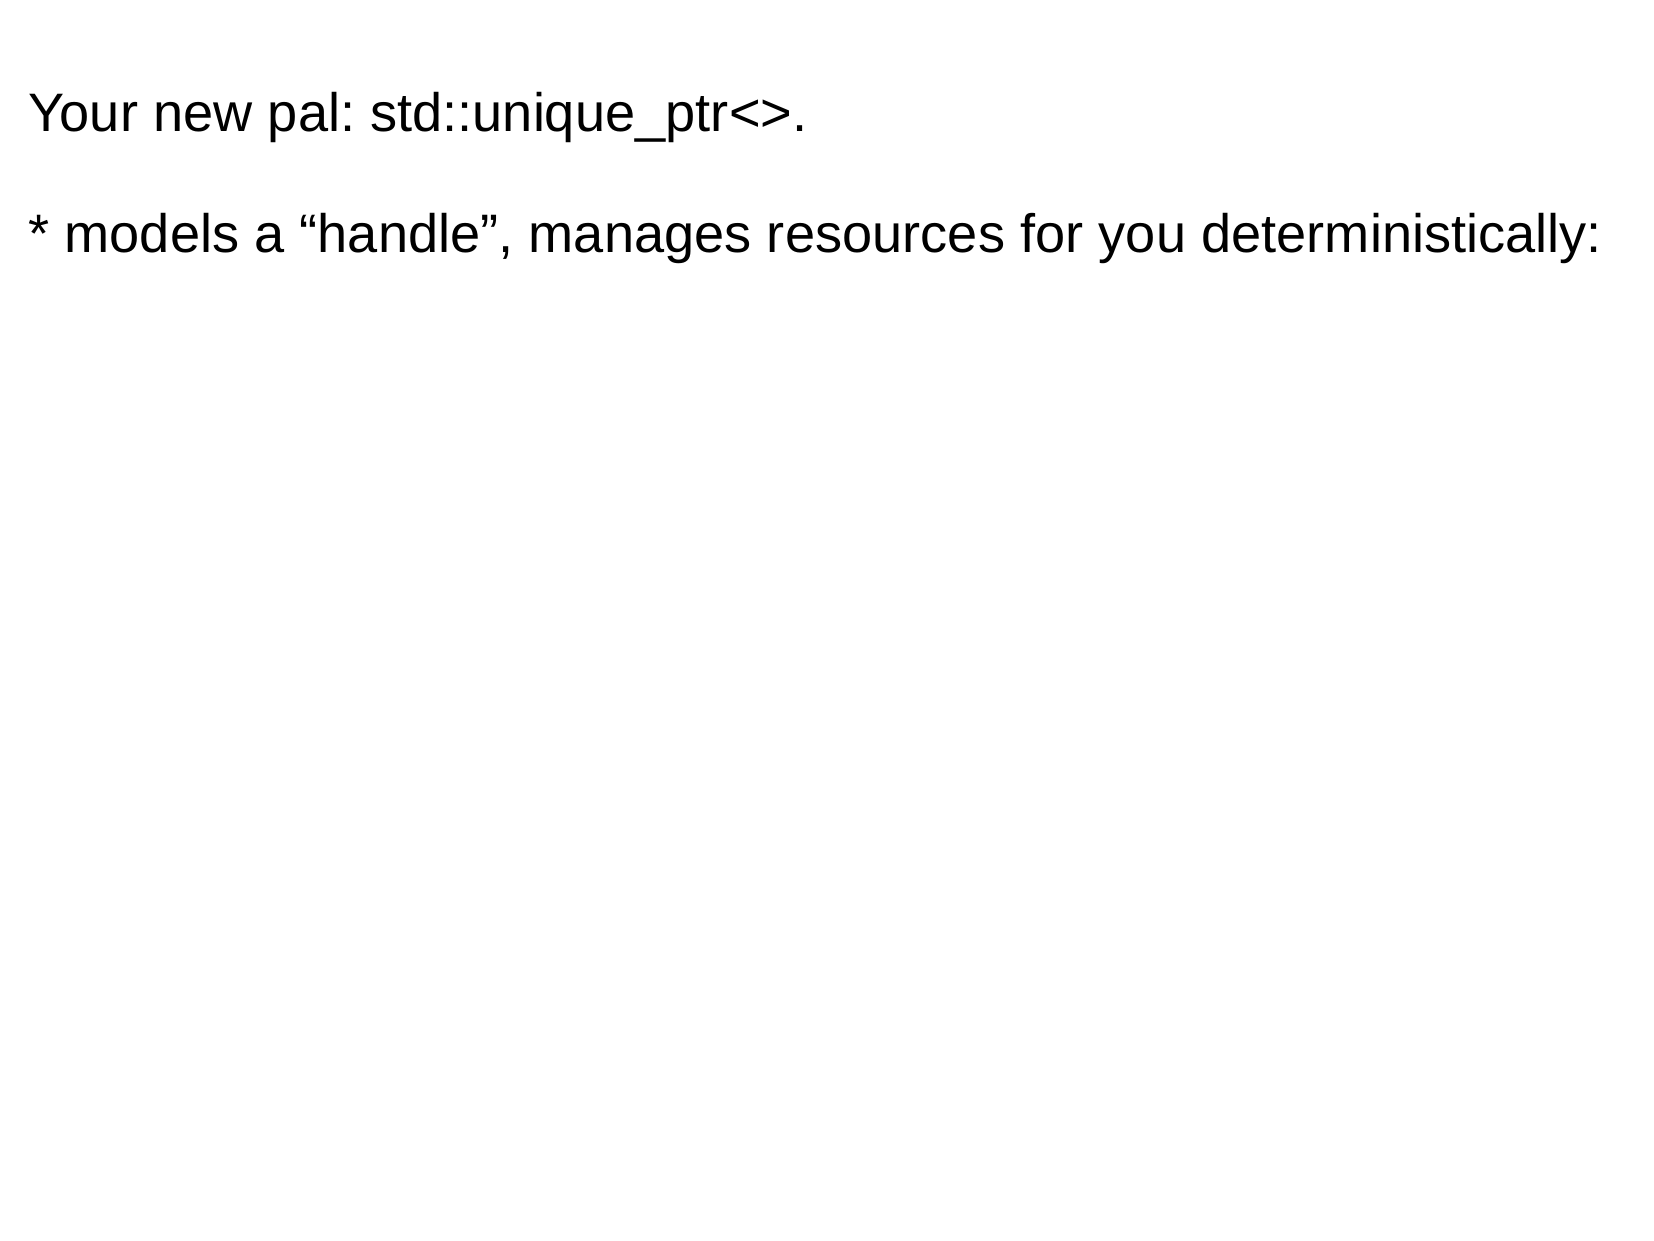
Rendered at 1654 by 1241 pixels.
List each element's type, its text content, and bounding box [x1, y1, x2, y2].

text_box Your new pal: std::unique_ptr<>. * models a “handle”, manages resources for you deterministically: [13, 74, 1619, 332]
